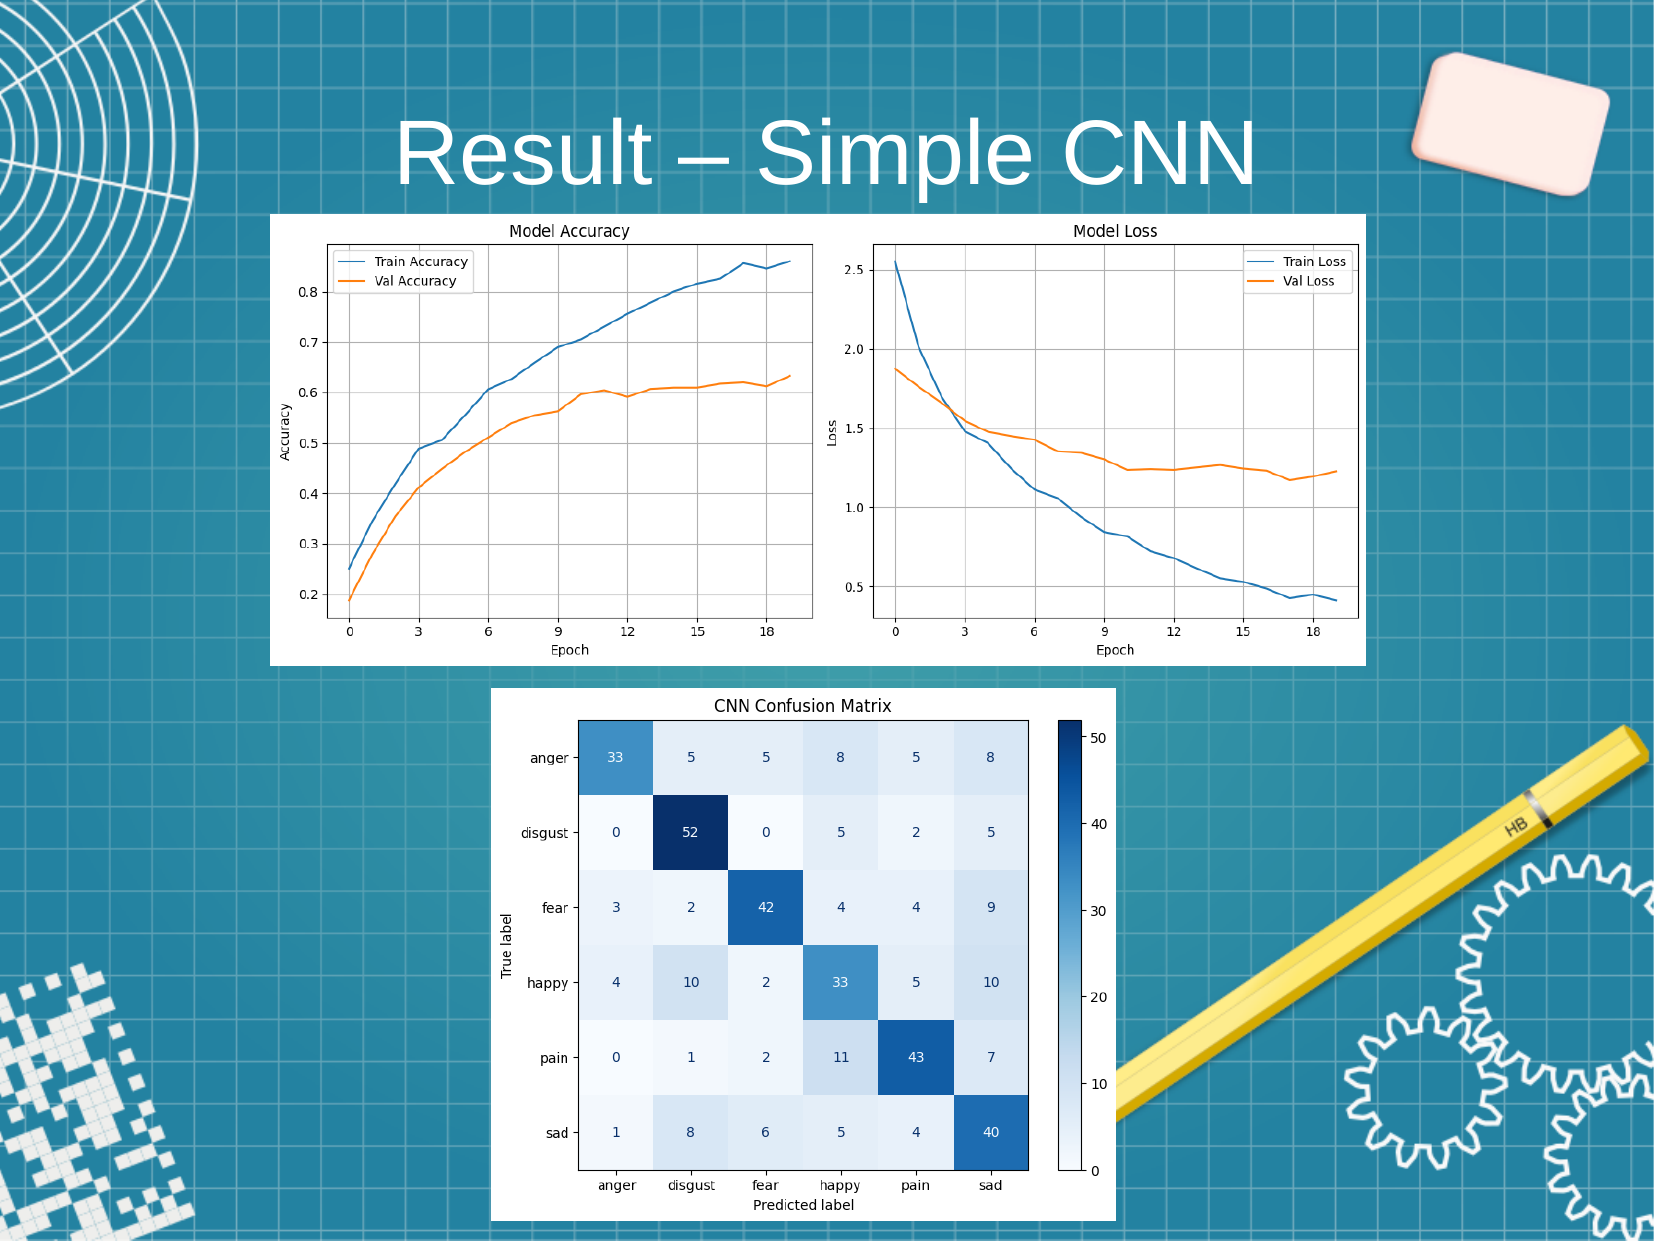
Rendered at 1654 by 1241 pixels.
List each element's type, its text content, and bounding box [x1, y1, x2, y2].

picture [0, 0, 1654, 1241]
title Result – Simple CNN [82, 49, 1571, 257]
